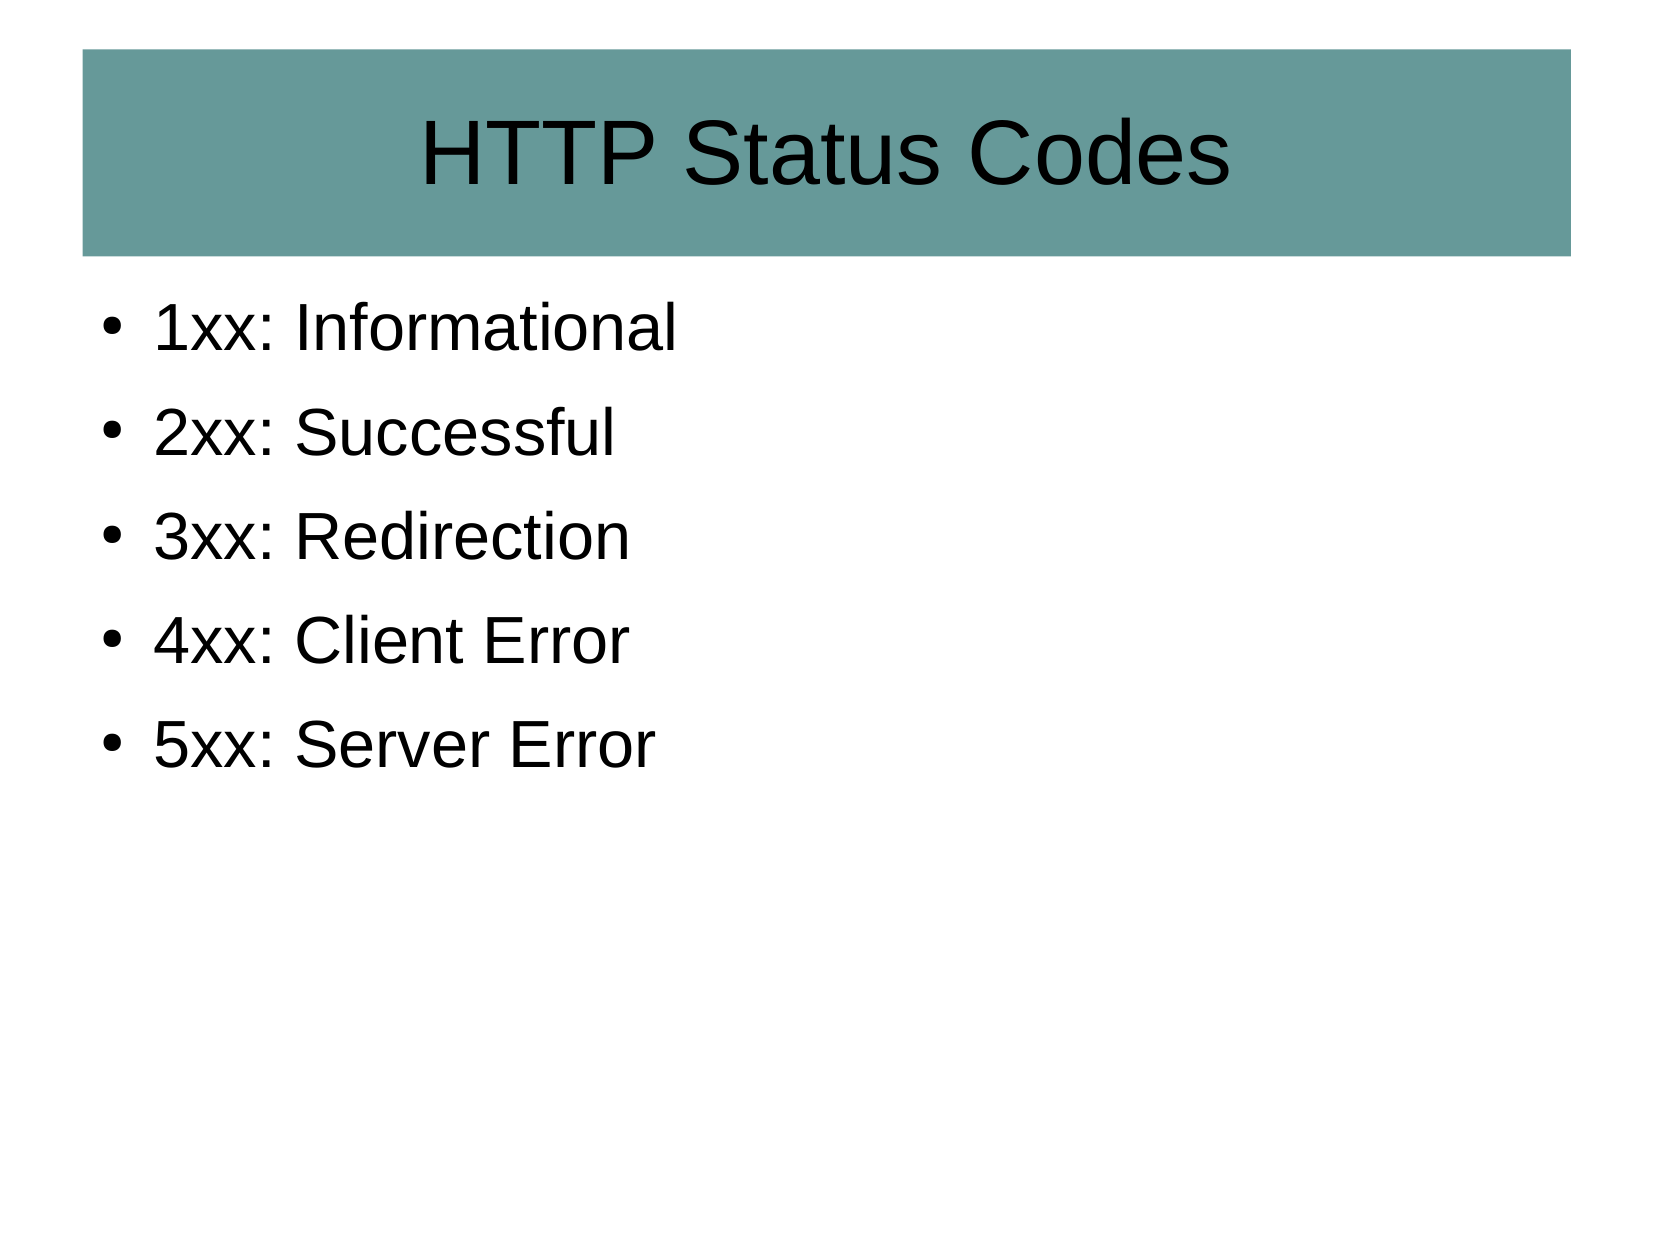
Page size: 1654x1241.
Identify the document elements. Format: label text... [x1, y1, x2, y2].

title HTTP Status Codes [82, 49, 1571, 257]
list 1xx: Informational 2xx: Successful 3xx: Redirection 4xx: Client Error 5xx: Server Error [82, 290, 1571, 1010]
